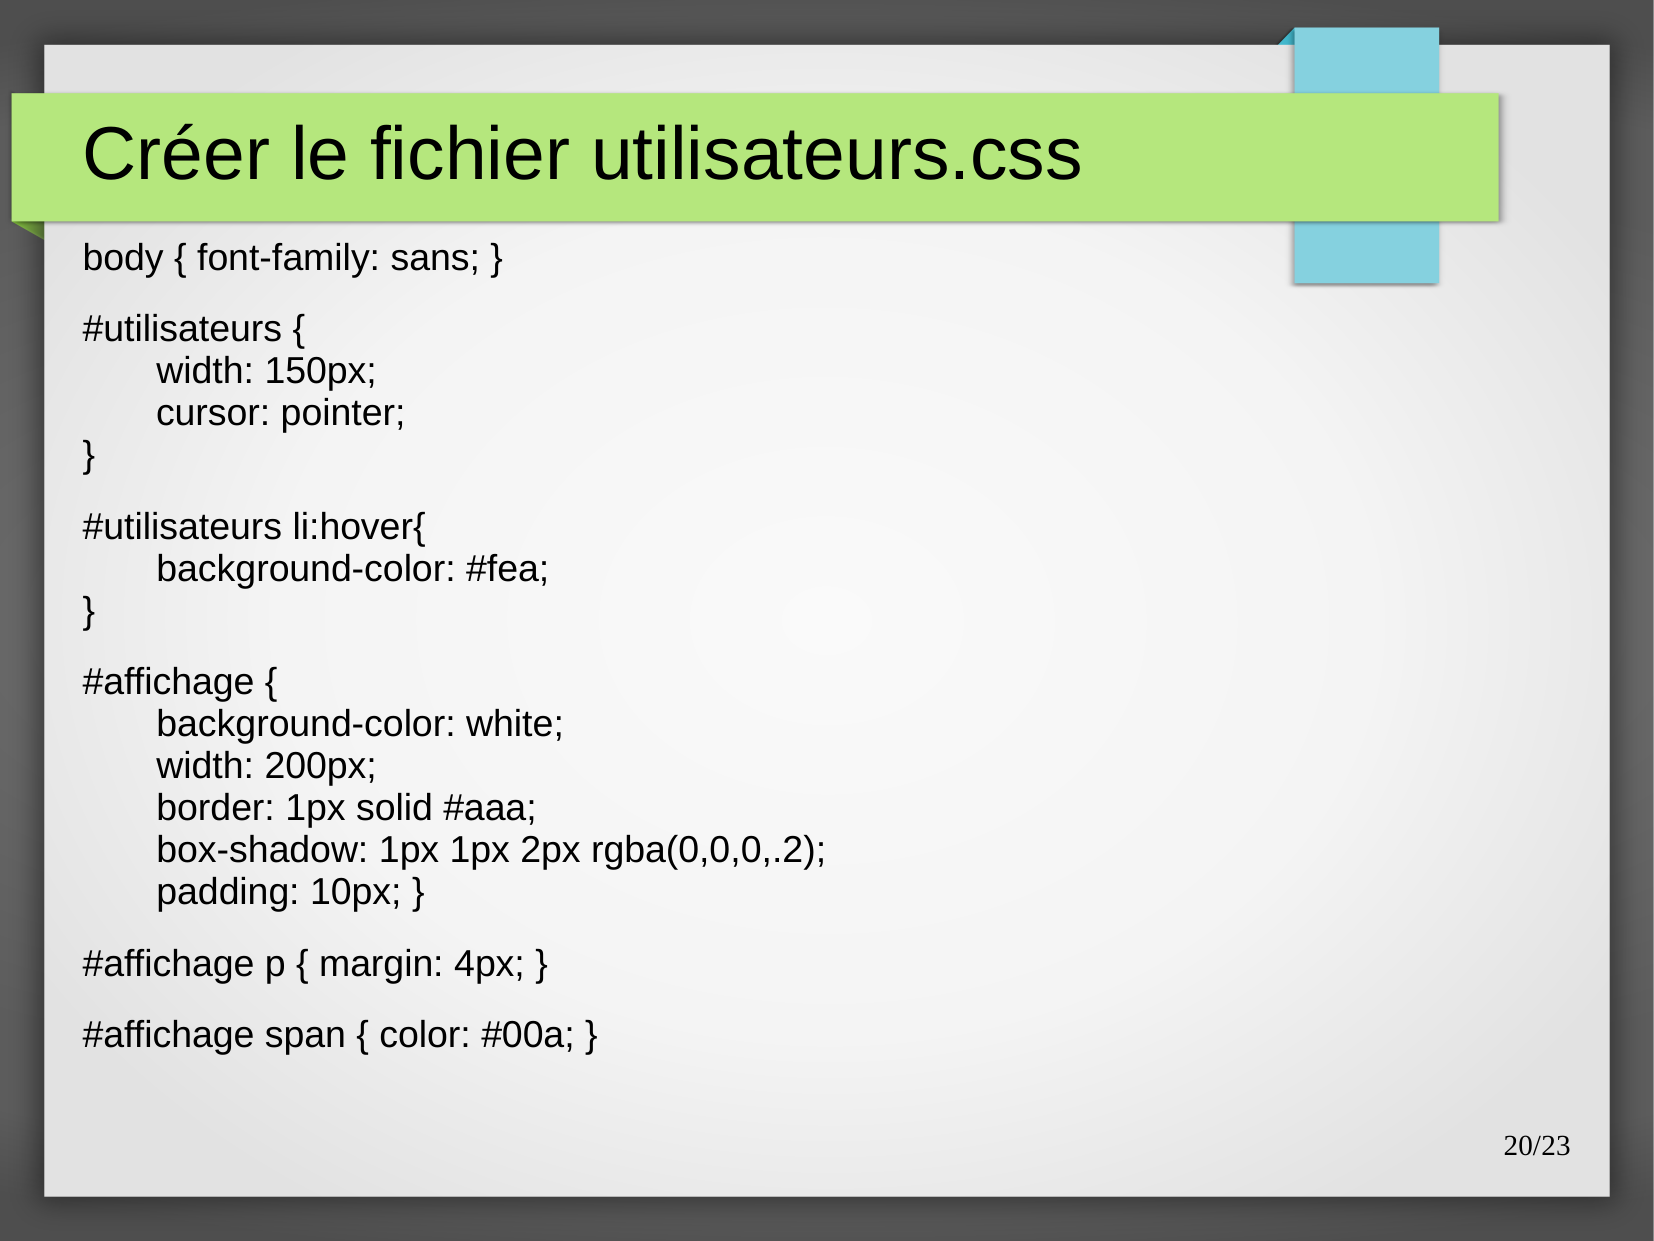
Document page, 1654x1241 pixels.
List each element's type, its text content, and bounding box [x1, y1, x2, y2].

title Créer le fichier utilisateurs.css [82, 94, 1264, 213]
list body { font-family: sans; } #utilisateurs { width: 150px; cursor: pointer; } #utilisateurs li:hover{ background-color: #fea; } #affichage { background-color: white; width: 200px; border: 1px solid #aaa; box-shadow: 1px 1px 2px rgba(0,0,0,.2); padding: 10px; } #affichage p { margin: 4px; } #affichage span { color: #00a; } [82, 236, 1571, 1123]
picture [0, 0, 1654, 1241]
